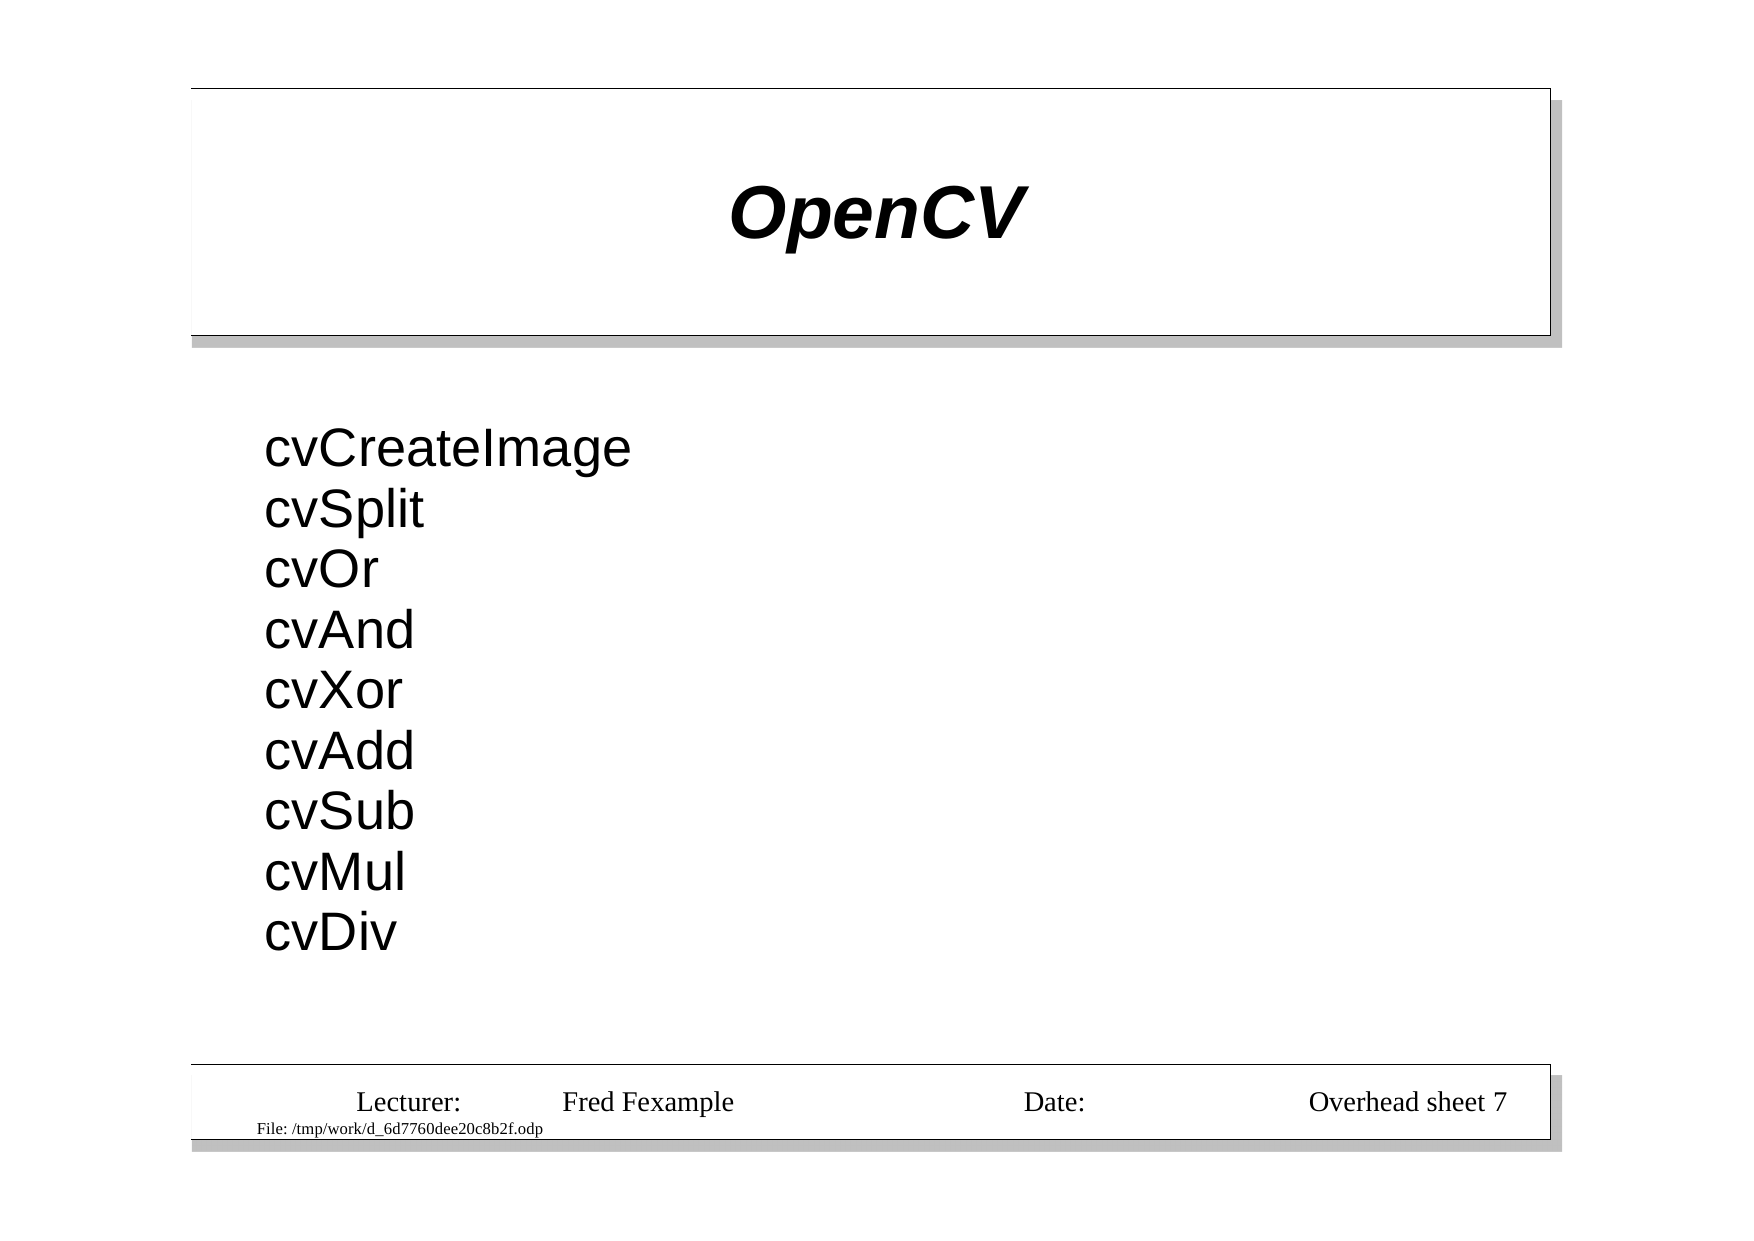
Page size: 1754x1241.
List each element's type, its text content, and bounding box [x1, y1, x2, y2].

list cvCreateImage cvSplit cvOr cvAnd cvXor cvAdd cvSub cvMul cvDiv [252, 417, 892, 1006]
title OpenCV [191, 88, 1562, 337]
